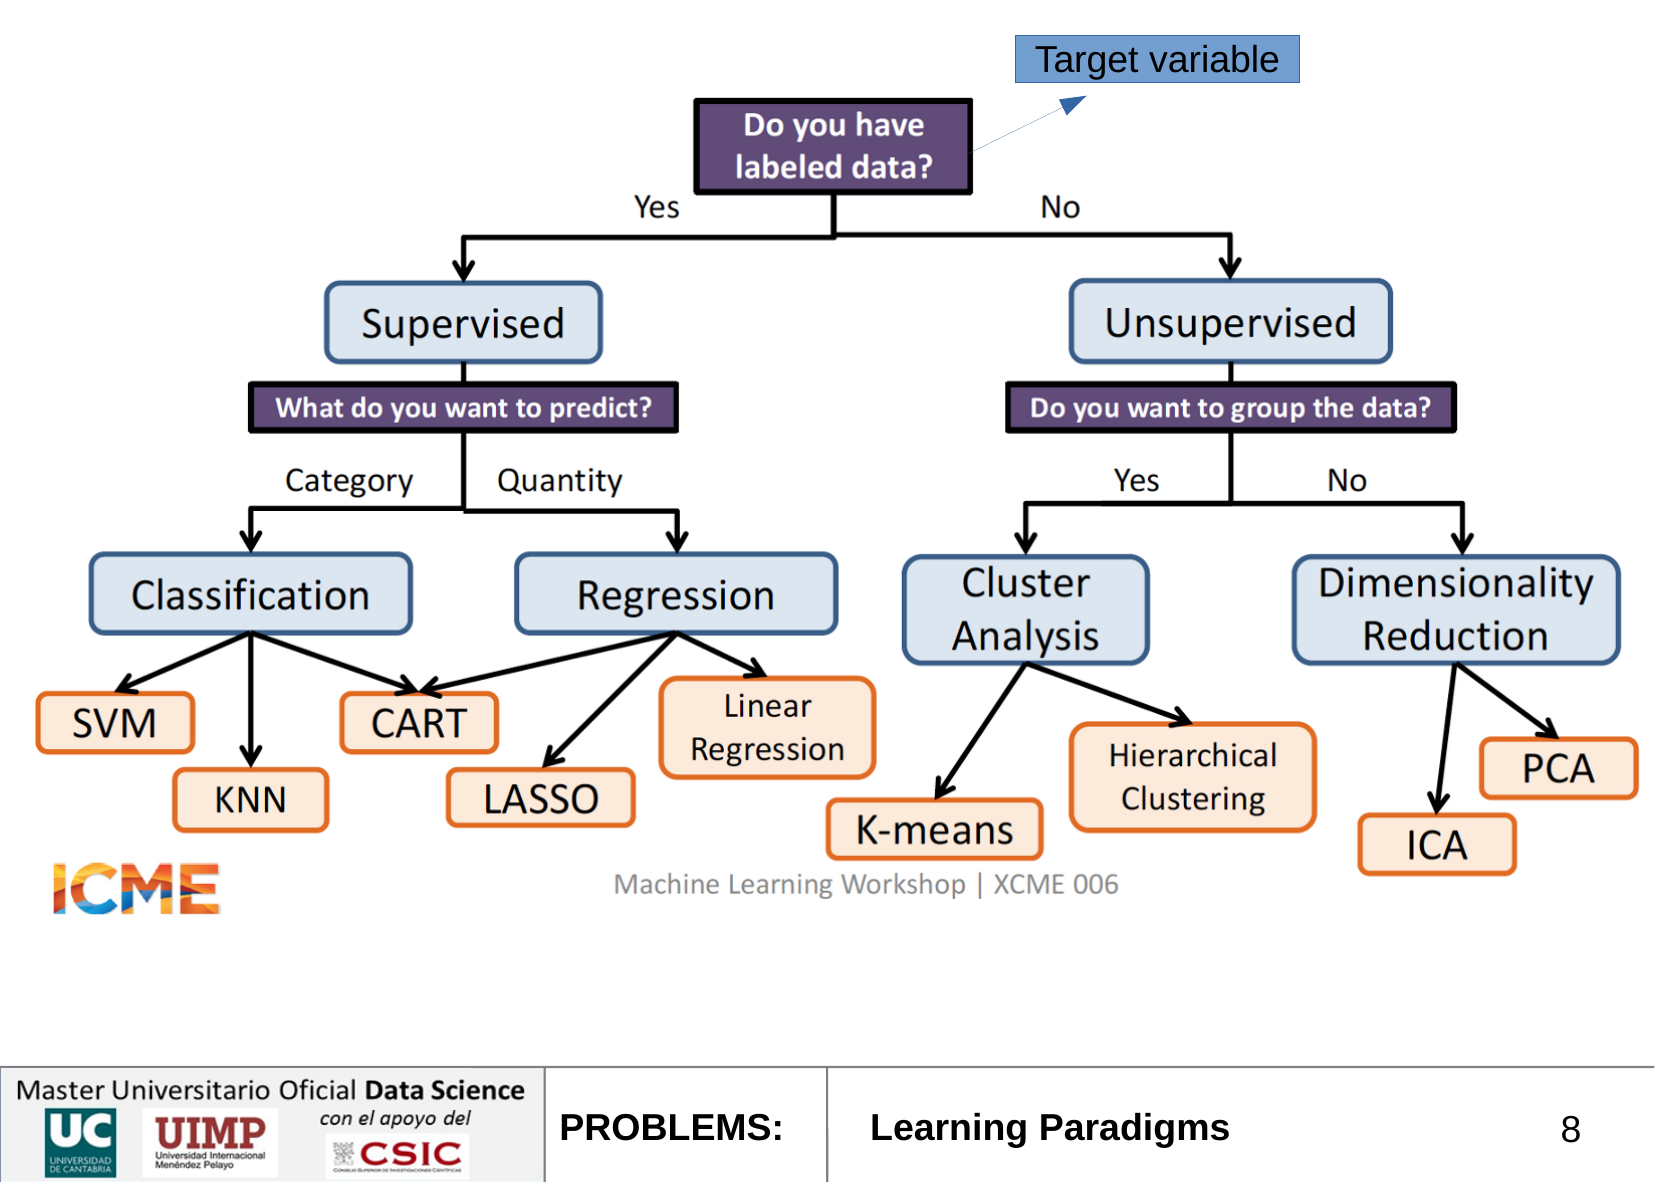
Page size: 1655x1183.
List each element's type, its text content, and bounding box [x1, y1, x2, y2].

text_box <number> [1474, 1095, 1597, 1159]
picture [35, 95, 1642, 925]
text_box Learning Paradigms [855, 1095, 1456, 1148]
picture [0, 1068, 543, 1182]
text_box Target variable [1015, 35, 1300, 83]
picture [546, 1069, 550, 1182]
